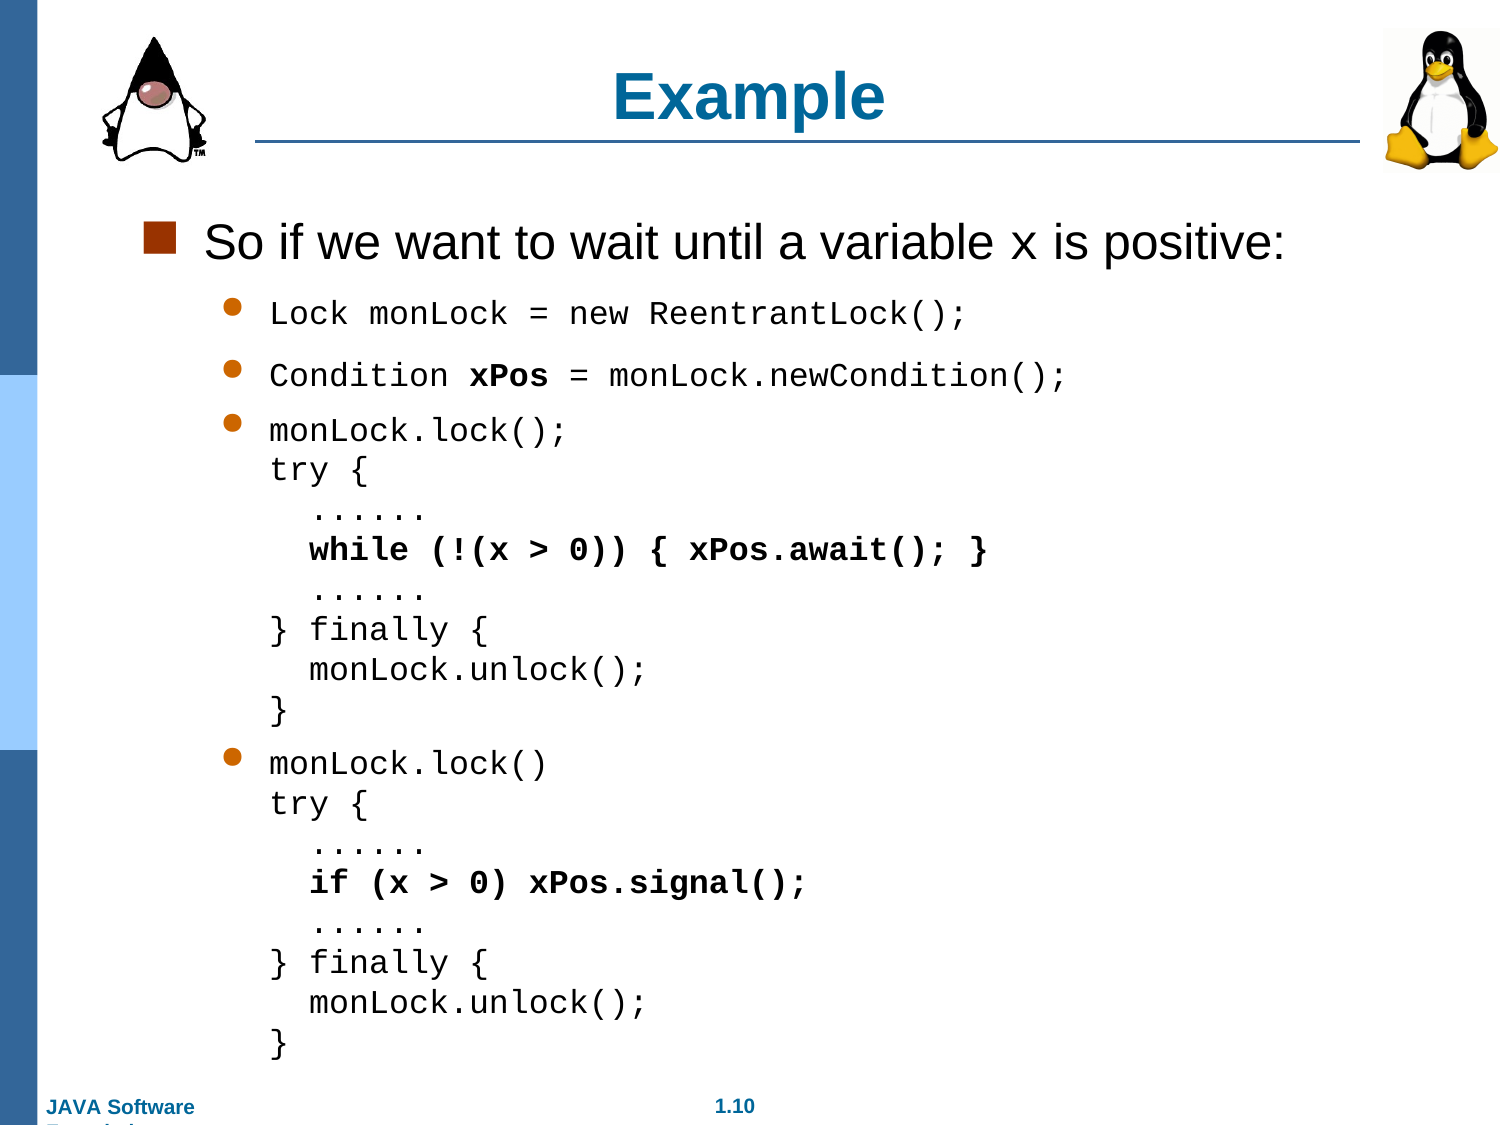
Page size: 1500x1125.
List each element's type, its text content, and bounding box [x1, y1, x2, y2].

title Example [75, 45, 1426, 141]
picture [54, 0, 255, 200]
picture [1383, 28, 1500, 173]
list So if we want to wait until a variable x is positive: Lock monLock = new ReentrantLock(); Condition xPos = monLock.newCondition(); monLock.lock(); try { ...... while (!(x > 0)) { xPos.await(); } ...... } finally { monLock.unlock(); } monLock.lock() try { ...... if (x > 0) xPos.signal(); ...... } finally { monLock.unlock(); } [132, 202, 1483, 1069]
